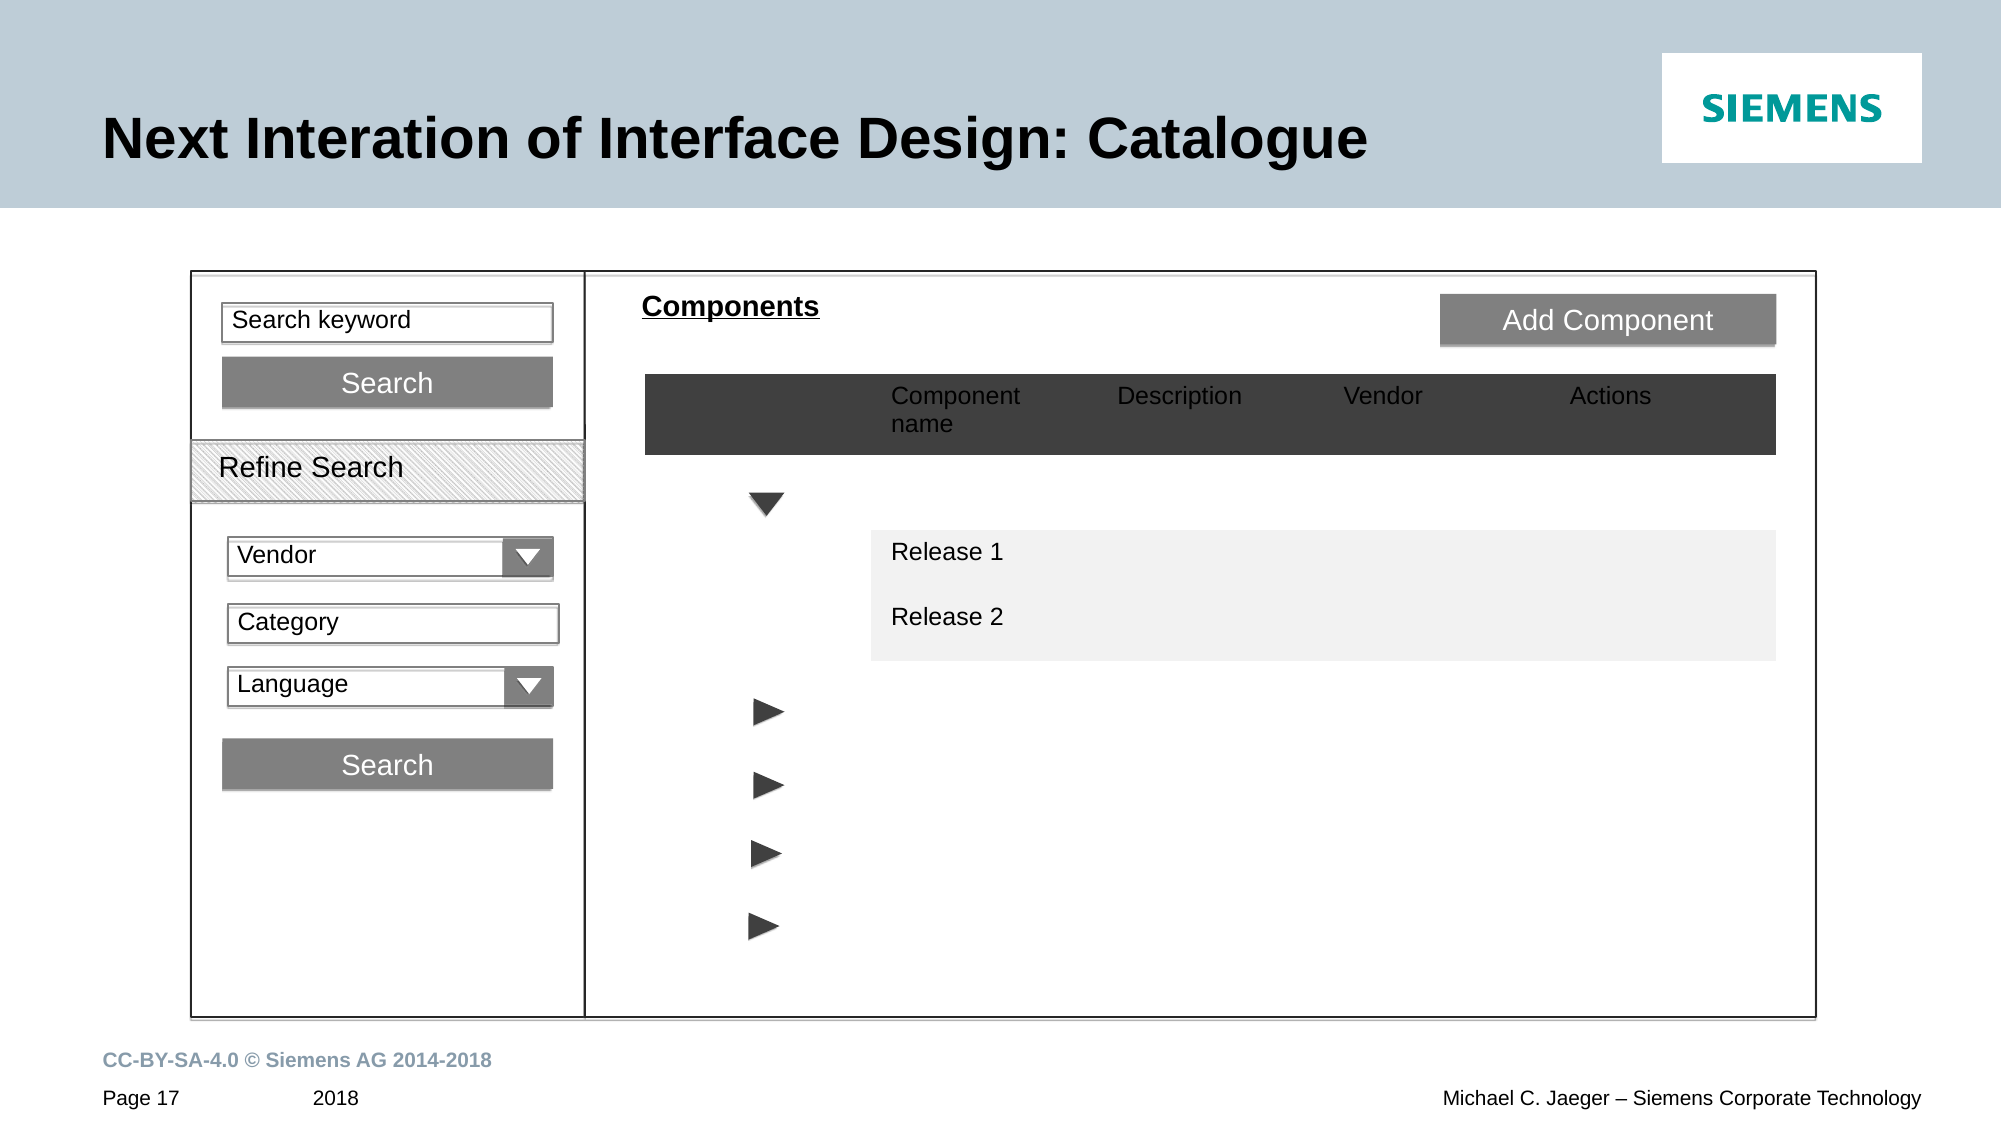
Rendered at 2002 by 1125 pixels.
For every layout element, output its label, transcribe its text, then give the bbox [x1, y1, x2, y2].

text_box Search [222, 356, 553, 408]
table_cell [1550, 811, 1776, 887]
text_box [190, 439, 585, 502]
text_box Add Component [1440, 293, 1777, 345]
text_box Vendor [222, 531, 332, 576]
table_cell [645, 887, 871, 962]
text_box Components [626, 279, 835, 330]
table_header Actions [1550, 374, 1776, 455]
table_cell [871, 455, 1097, 530]
table_cell [871, 661, 1097, 736]
text_box Refine Search [203, 440, 419, 491]
table_cell [1324, 811, 1550, 887]
text_box Next Interation of Interface Design: Catalogue [0, 0, 2001, 208]
table_cell Release 1 [871, 530, 1776, 596]
table_cell [645, 811, 871, 887]
text_box [502, 538, 553, 576]
table_cell Release 2 [871, 596, 1776, 661]
table_cell [871, 811, 1097, 887]
text_box [504, 667, 554, 705]
table_cell [1324, 661, 1550, 736]
table_cell [1324, 455, 1550, 530]
table_cell [1550, 455, 1776, 530]
text_box [751, 840, 783, 867]
table_cell [1324, 887, 1550, 962]
table_cell [1550, 661, 1776, 736]
text_box Category [222, 597, 355, 643]
text_box Search [222, 738, 554, 789]
table_cell [1324, 736, 1550, 811]
table_cell [1097, 661, 1324, 736]
table_header [645, 374, 871, 455]
table_cell [645, 455, 871, 661]
table_header Vendor [1324, 374, 1550, 455]
table_cell [1550, 736, 1776, 811]
text_box [748, 492, 785, 516]
text_box [753, 698, 785, 726]
table_header Description [1097, 374, 1324, 455]
table_cell [1097, 455, 1324, 530]
table_cell [1097, 887, 1324, 962]
table_cell [1097, 736, 1324, 811]
table_cell [645, 736, 871, 811]
table_cell [1097, 811, 1324, 887]
text_box [748, 912, 780, 940]
text_box Language [222, 660, 365, 706]
table_cell [1550, 887, 1776, 962]
table_cell [645, 661, 871, 736]
table_cell [871, 887, 1097, 962]
text_box Search keyword [217, 296, 427, 342]
table_header Component name [871, 374, 1097, 455]
text_box [753, 771, 785, 799]
table_cell [871, 736, 1097, 811]
